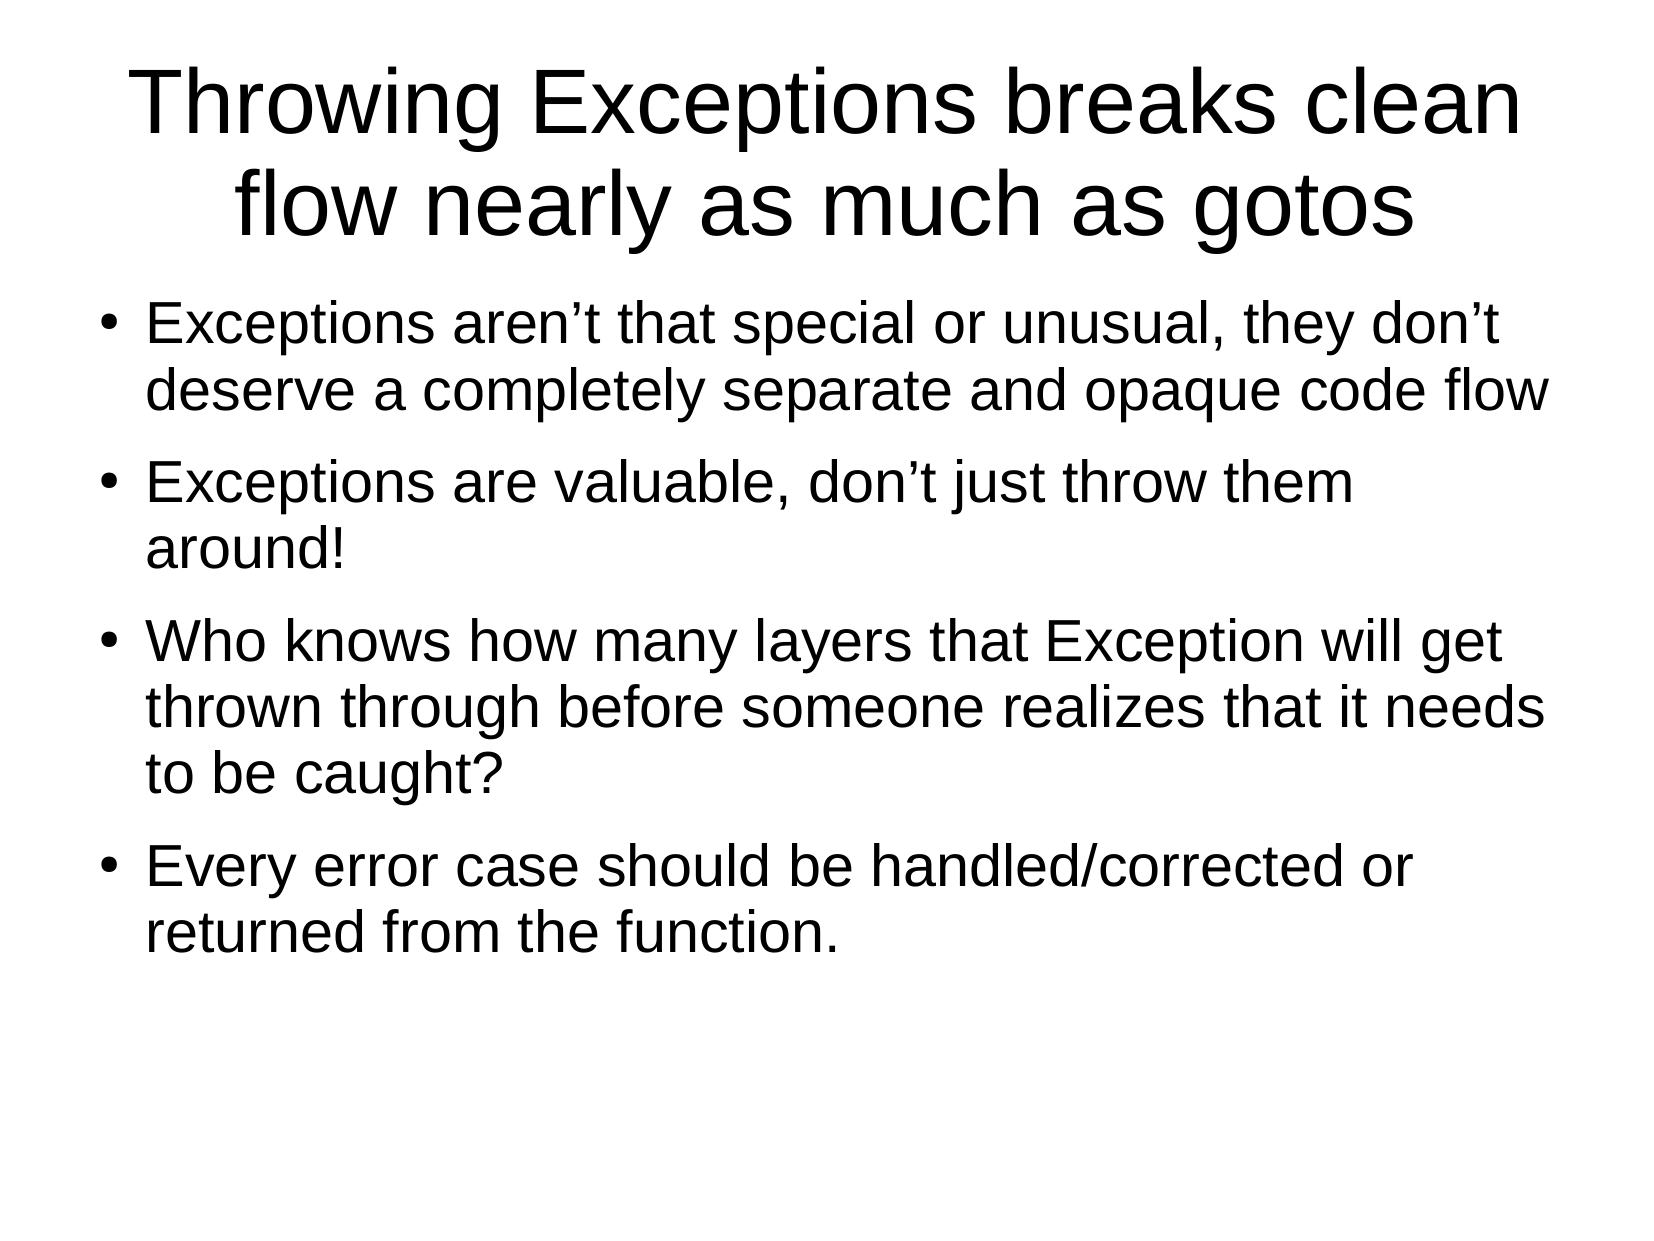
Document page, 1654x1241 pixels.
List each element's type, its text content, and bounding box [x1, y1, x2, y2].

title Throwing Exceptions breaks clean flow nearly as much as gotos [82, 49, 1571, 257]
list Exceptions aren’t that special or unusual, they don’t deserve a completely separate and opaque code flow Exceptions are valuable, don’t just throw them around! Who knows how many layers that Exception will get thrown through before someone realizes that it needs to be caught? Every error case should be handled/corrected or returned from the function. [82, 290, 1571, 1010]
